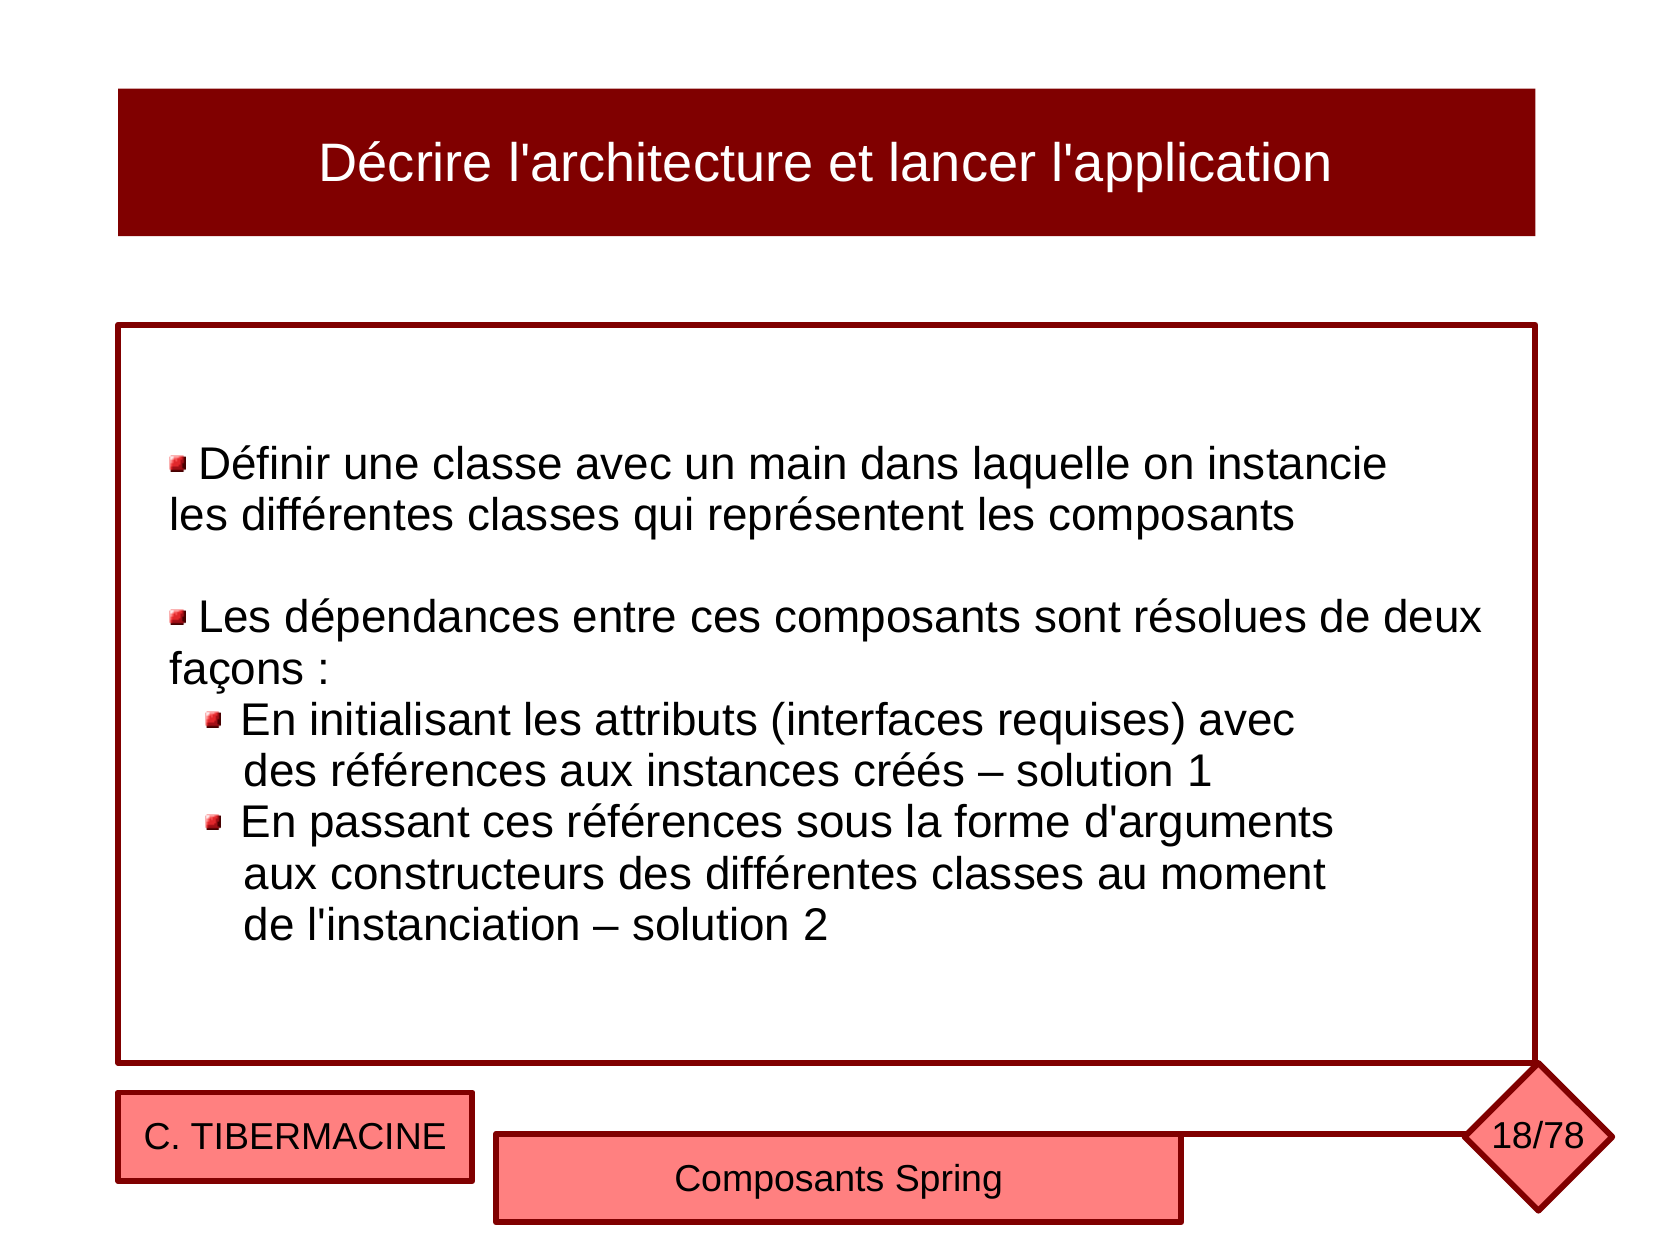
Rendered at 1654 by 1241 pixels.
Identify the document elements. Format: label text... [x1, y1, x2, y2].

text_box Définir une classe avec un main dans laquelle on instancie les différentes classes qui représentent les composants Les dépendances entre ces composants sont résolues de deux façons : En initialisant les attributs (interfaces requises) avec des références aux instances créés – solution 1 En passant ces références sous la forme d'arguments aux constructeurs des différentes classes au moment de l'instanciation – solution 2 [118, 324, 1536, 1063]
picture [205, 711, 221, 728]
picture [169, 609, 186, 625]
text_box [1464, 1125, 1476, 1149]
text_box [1494, 1062, 1583, 1107]
picture [205, 814, 221, 830]
text_box C. TIBERMACINE [118, 1092, 473, 1182]
text_box Décrire l'architecture et lancer l'application [118, 88, 1536, 237]
picture [169, 455, 186, 472]
text_box Composants Spring [496, 1133, 1182, 1223]
text_box <numéro>/78 [1476, 1107, 1613, 1207]
